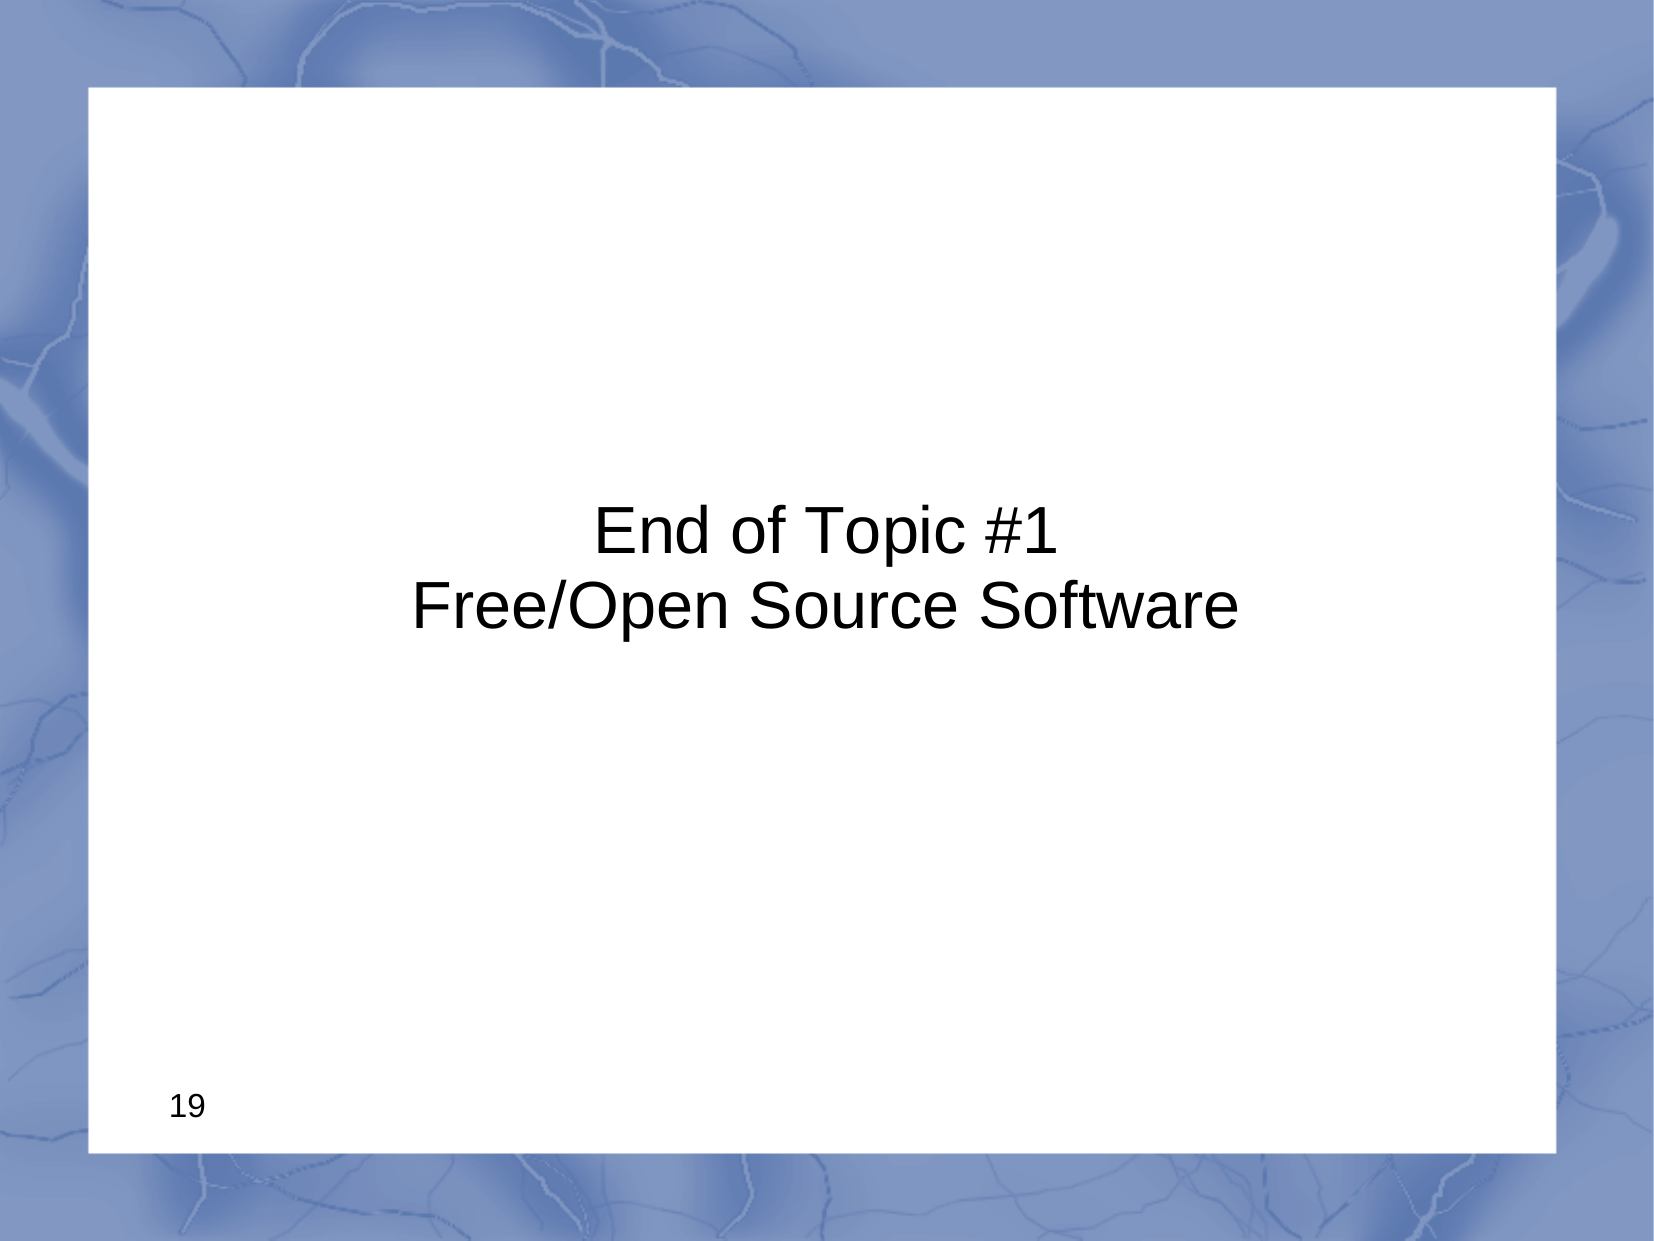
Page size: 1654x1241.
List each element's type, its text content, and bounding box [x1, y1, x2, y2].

subtitle End of Topic #1 Free/Open Source Software [118, 492, 1536, 643]
picture [0, 0, 1654, 1241]
